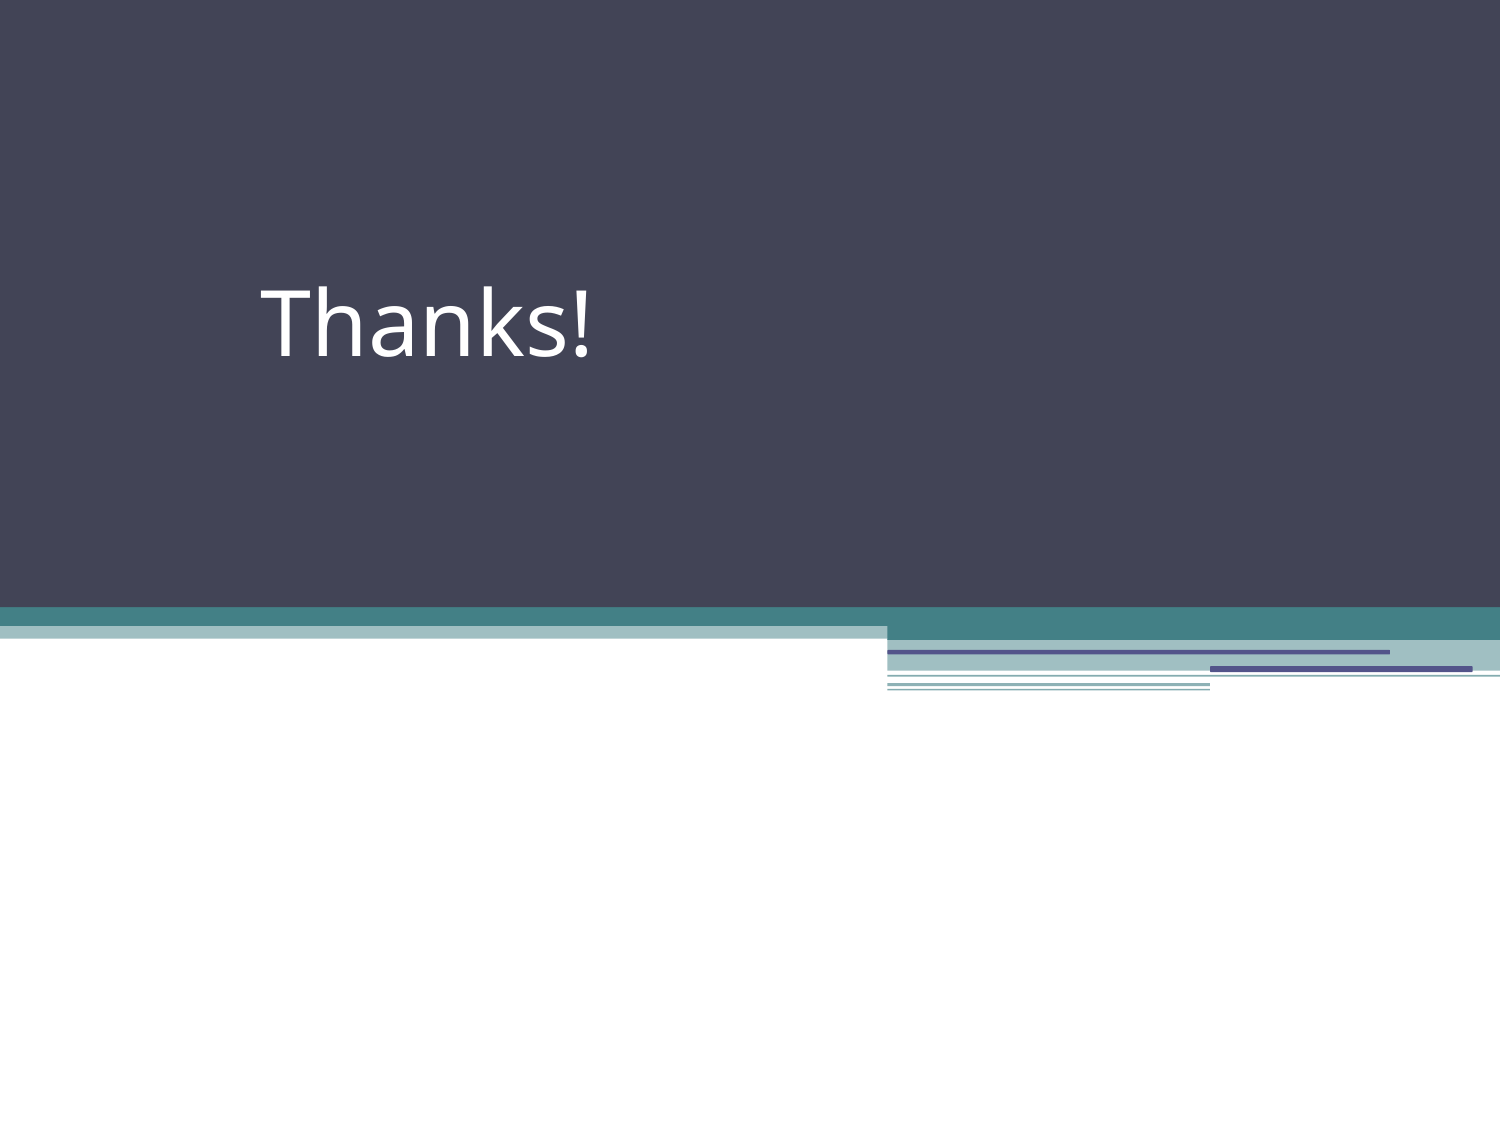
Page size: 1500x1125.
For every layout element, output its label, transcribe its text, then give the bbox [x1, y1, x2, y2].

text_box Thanks! [246, 257, 1067, 383]
